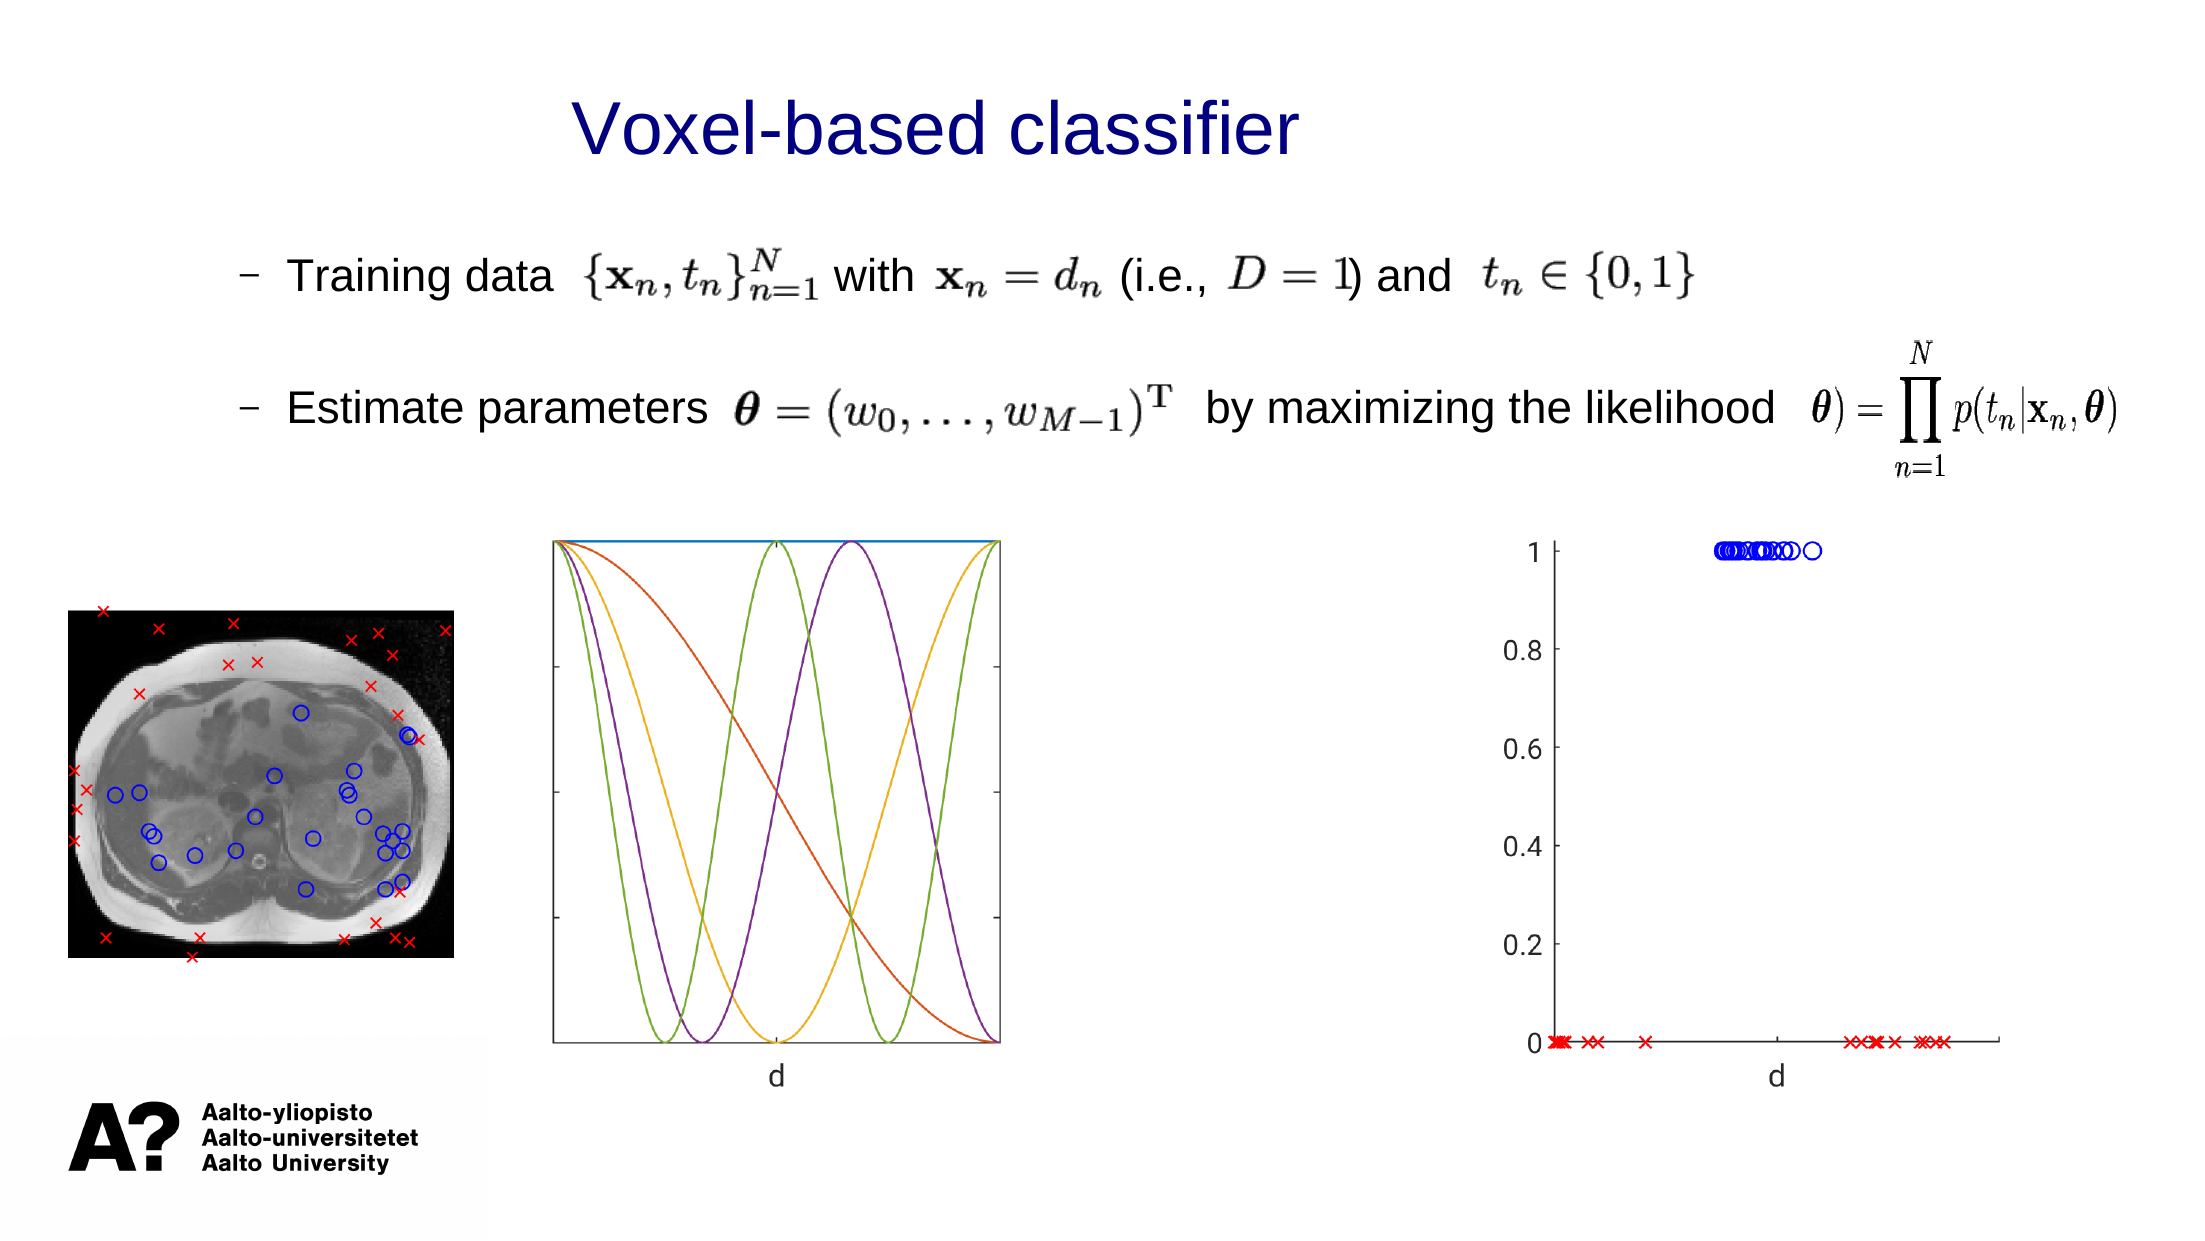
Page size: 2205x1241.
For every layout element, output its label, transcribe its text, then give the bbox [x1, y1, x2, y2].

picture [726, 367, 1185, 481]
text_box Training data with (i.e., ) and Estimate parameters by maximizing the likelihood [149, 237, 2205, 523]
title Voxel-based classifier [279, 65, 1593, 179]
picture [552, 540, 1001, 1087]
picture [68, 605, 454, 963]
picture [1504, 540, 2000, 1087]
picture [1475, 235, 1708, 339]
picture [0, 1035, 488, 1239]
picture [574, 232, 832, 344]
picture [928, 240, 1114, 338]
picture [1219, 242, 1366, 299]
picture [1805, 321, 2126, 524]
